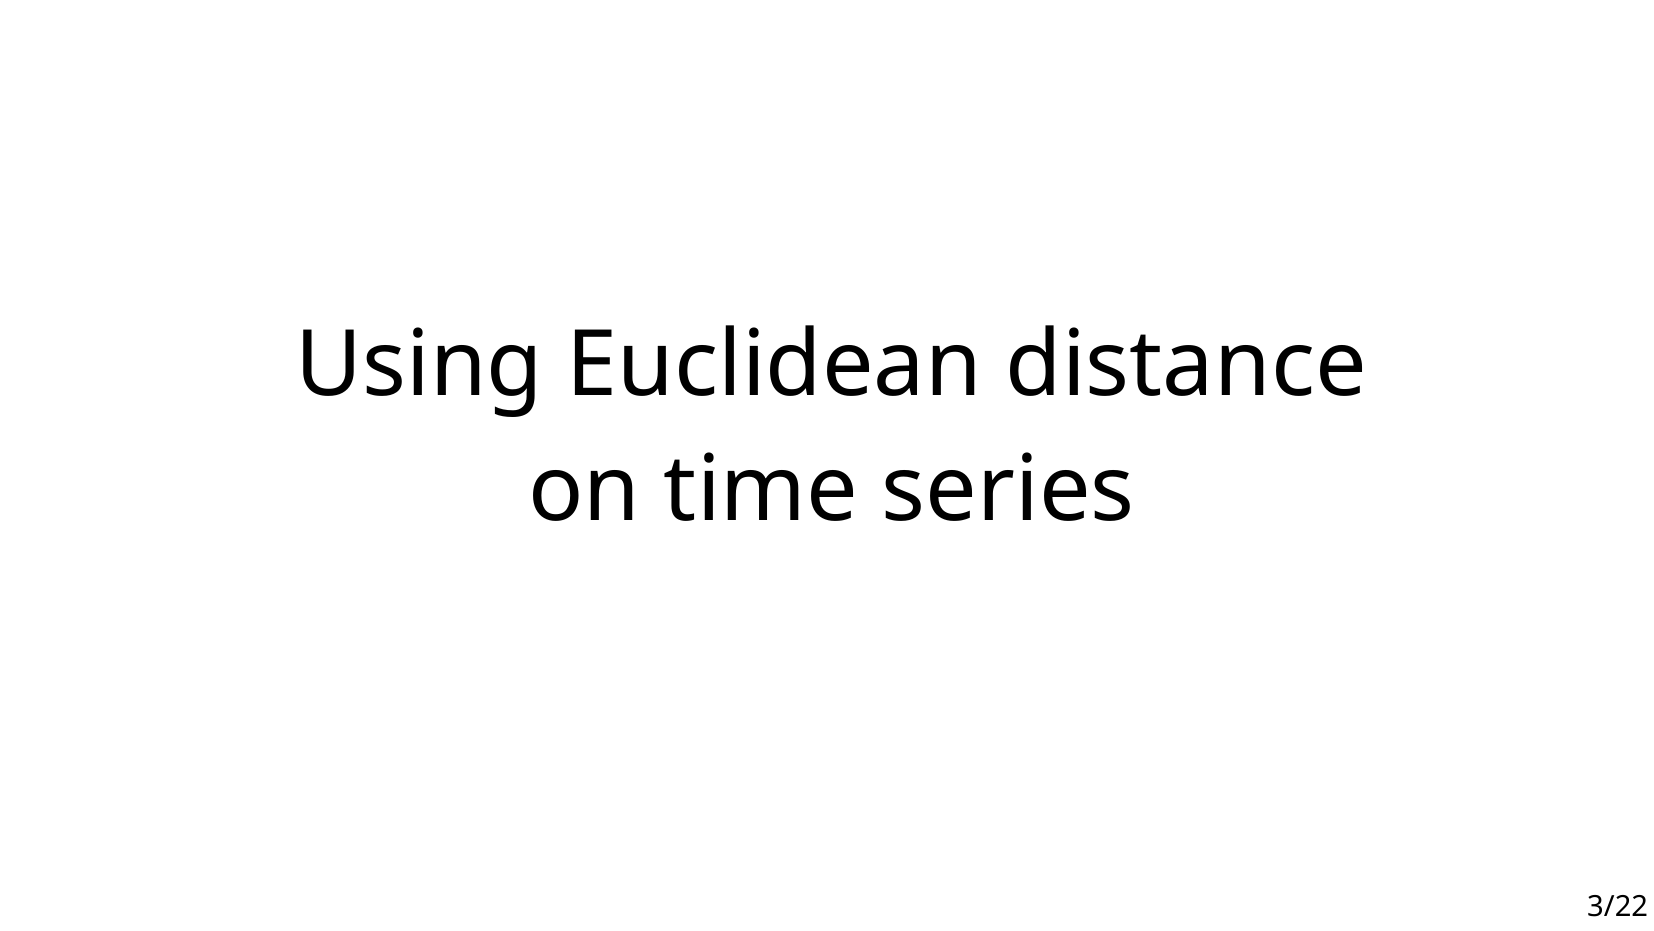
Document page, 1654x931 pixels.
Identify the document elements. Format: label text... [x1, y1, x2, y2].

title Using Euclidean distance on time series [87, 293, 1576, 552]
